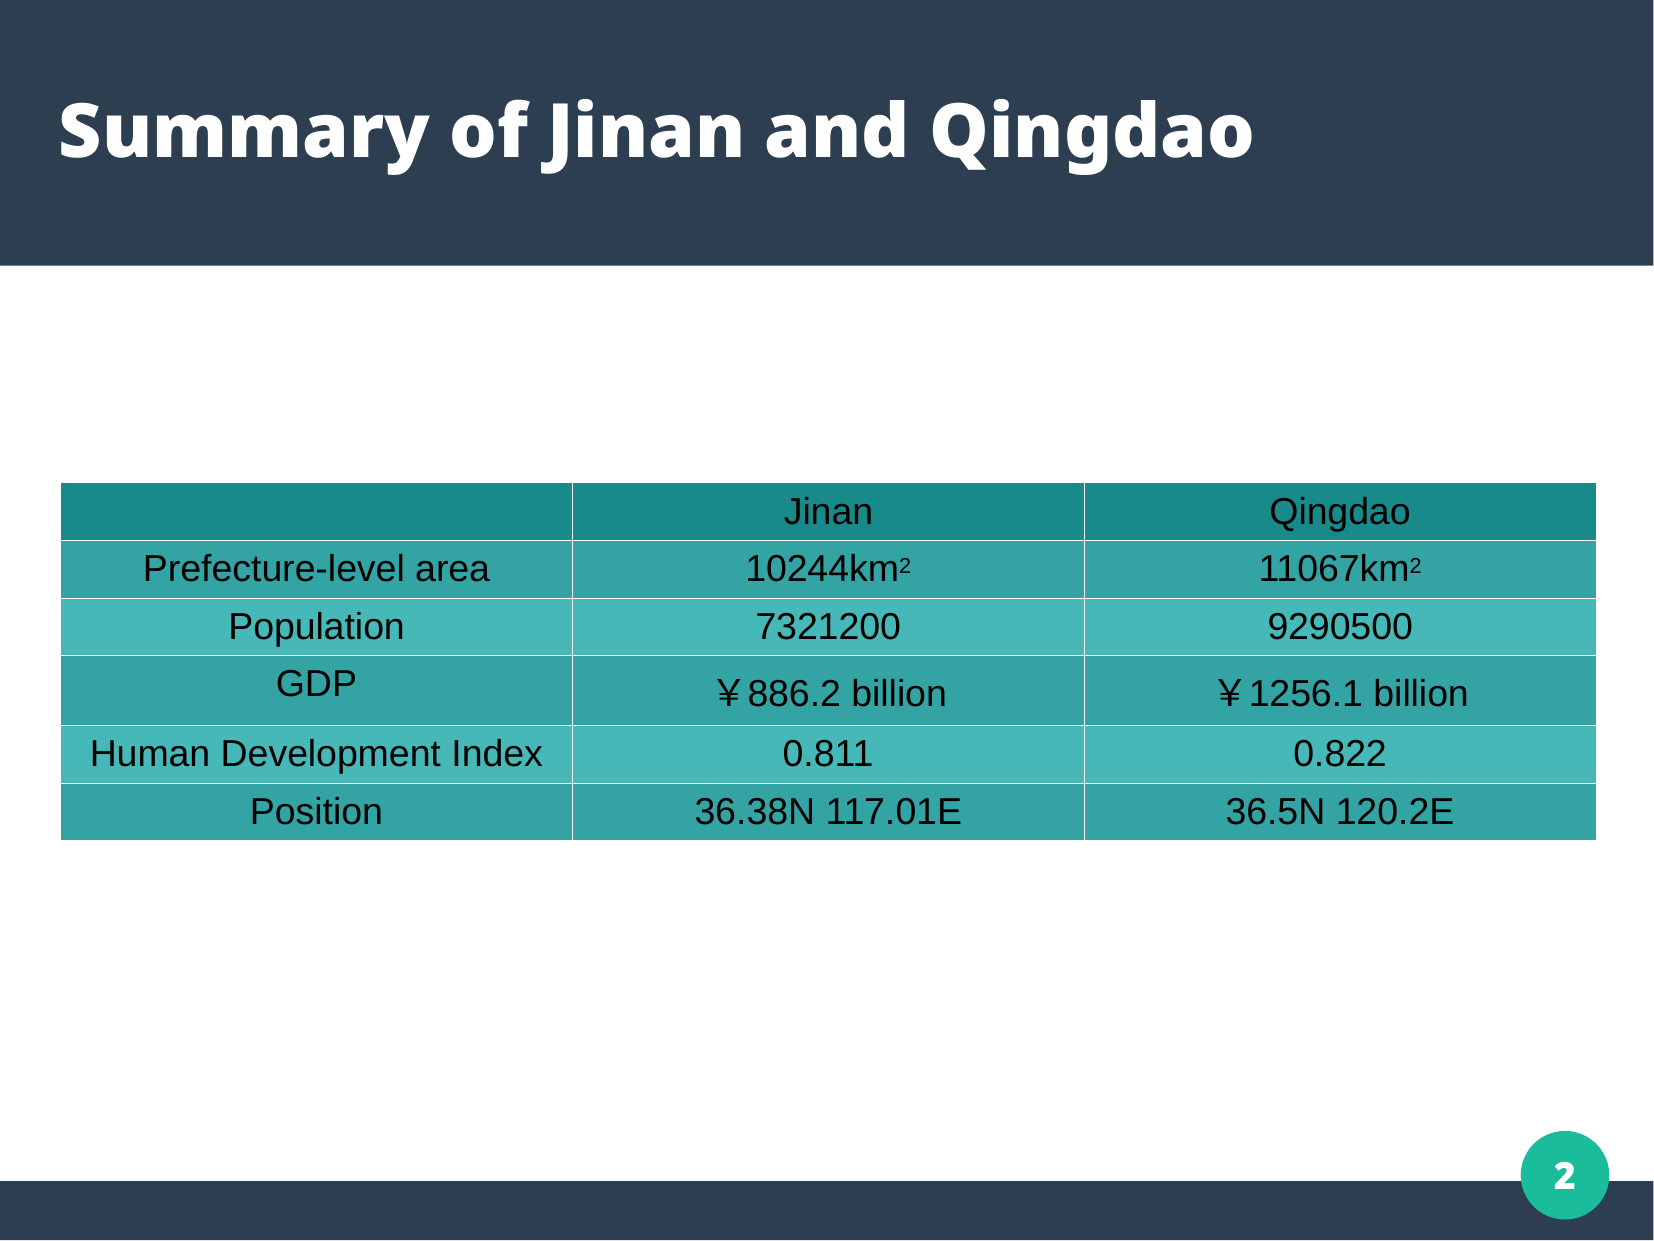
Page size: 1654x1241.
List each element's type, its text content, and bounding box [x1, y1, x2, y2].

table_cell 7321200 [573, 599, 1084, 655]
table_cell 0.822 [1085, 726, 1596, 783]
table_cell ￥1256.1 billion [1085, 656, 1596, 725]
table_cell 36.5N 120.2E [1085, 784, 1596, 840]
table_cell Position [61, 784, 572, 840]
title Summary of Jinan and Qingdao [59, 49, 1595, 207]
table_cell Population [61, 599, 572, 655]
table_cell 11067km2 [1085, 541, 1596, 598]
table_header Qingdao [1085, 483, 1596, 540]
table_header Jinan [573, 483, 1084, 540]
table_cell 0.811 [573, 726, 1084, 783]
table_cell 9290500 [1085, 599, 1596, 655]
table_cell ￥886.2 billion [573, 656, 1084, 725]
table_cell GDP [61, 656, 572, 725]
table_cell Human Development Index [61, 726, 572, 783]
table_header [61, 483, 572, 540]
table_cell Prefecture-level area [61, 541, 572, 598]
table_cell 36.38N 117.01E [573, 784, 1084, 840]
table_cell 10244km2 [573, 541, 1084, 598]
